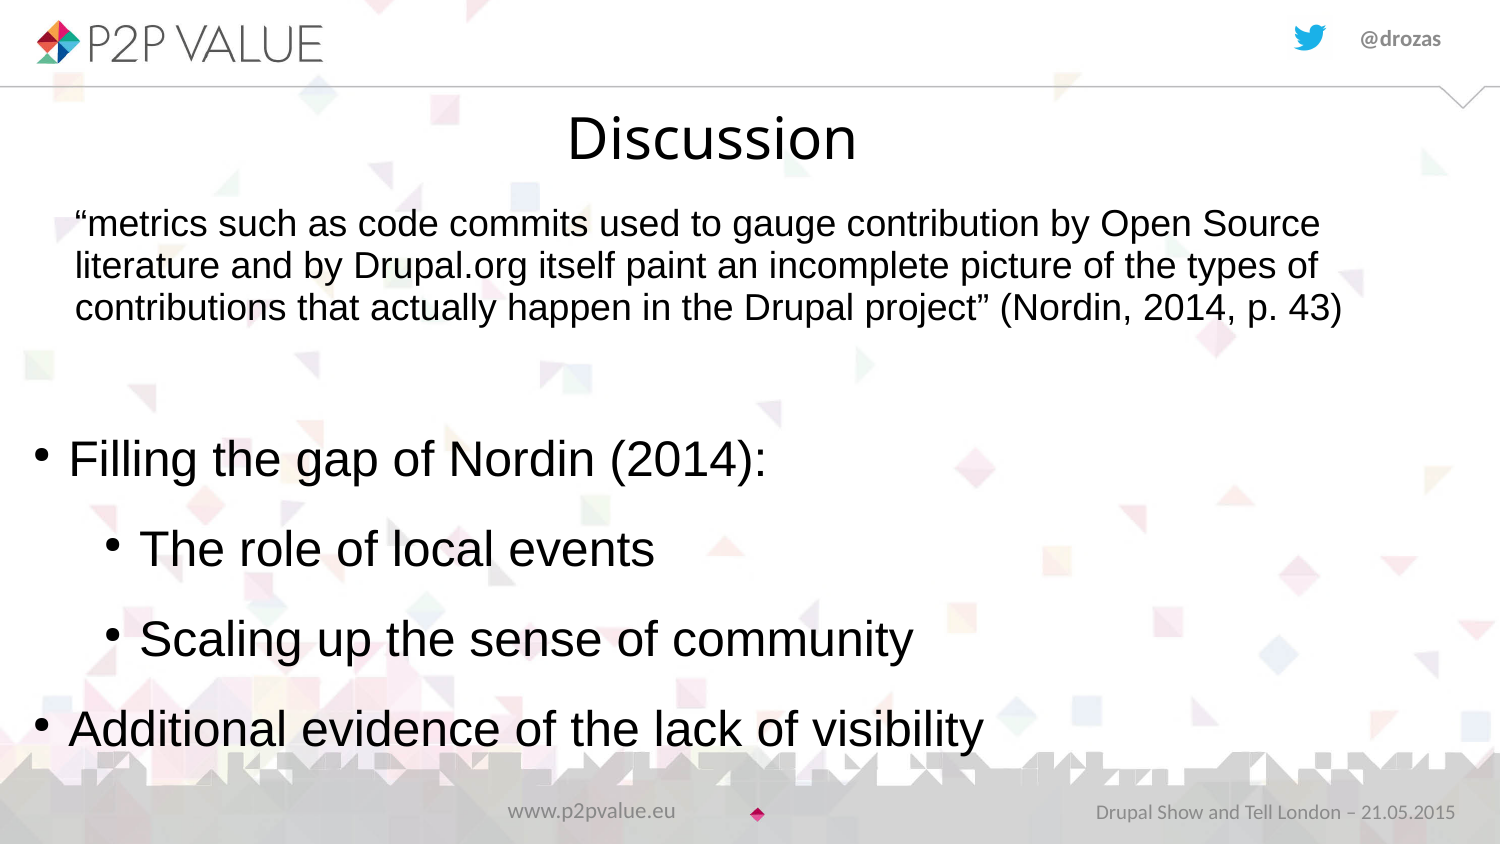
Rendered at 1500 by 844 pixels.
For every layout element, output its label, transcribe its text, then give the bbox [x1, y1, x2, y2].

text_box @drozas [1333, 15, 1455, 60]
subtitle Filling the gap of Nordin (2014): The role of local events Scaling up the sense of community Additional evidence of the lack of visibility [19, 390, 1500, 796]
title Discussion [60, 92, 1366, 181]
text_box Drupal Show and Tell London – 21.05.2015 [777, 788, 1470, 834]
text_box www.p2pvalue.eu [501, 789, 720, 829]
text_box “metrics such as code commits used to gauge contribution by Open Source literature and by Drupal.org itself paint an incomplete picture of the types of contributions that actually happen in the Drupal project” (Nordin, 2014, p. 43) [60, 195, 1411, 378]
picture [0, 0, 1500, 844]
